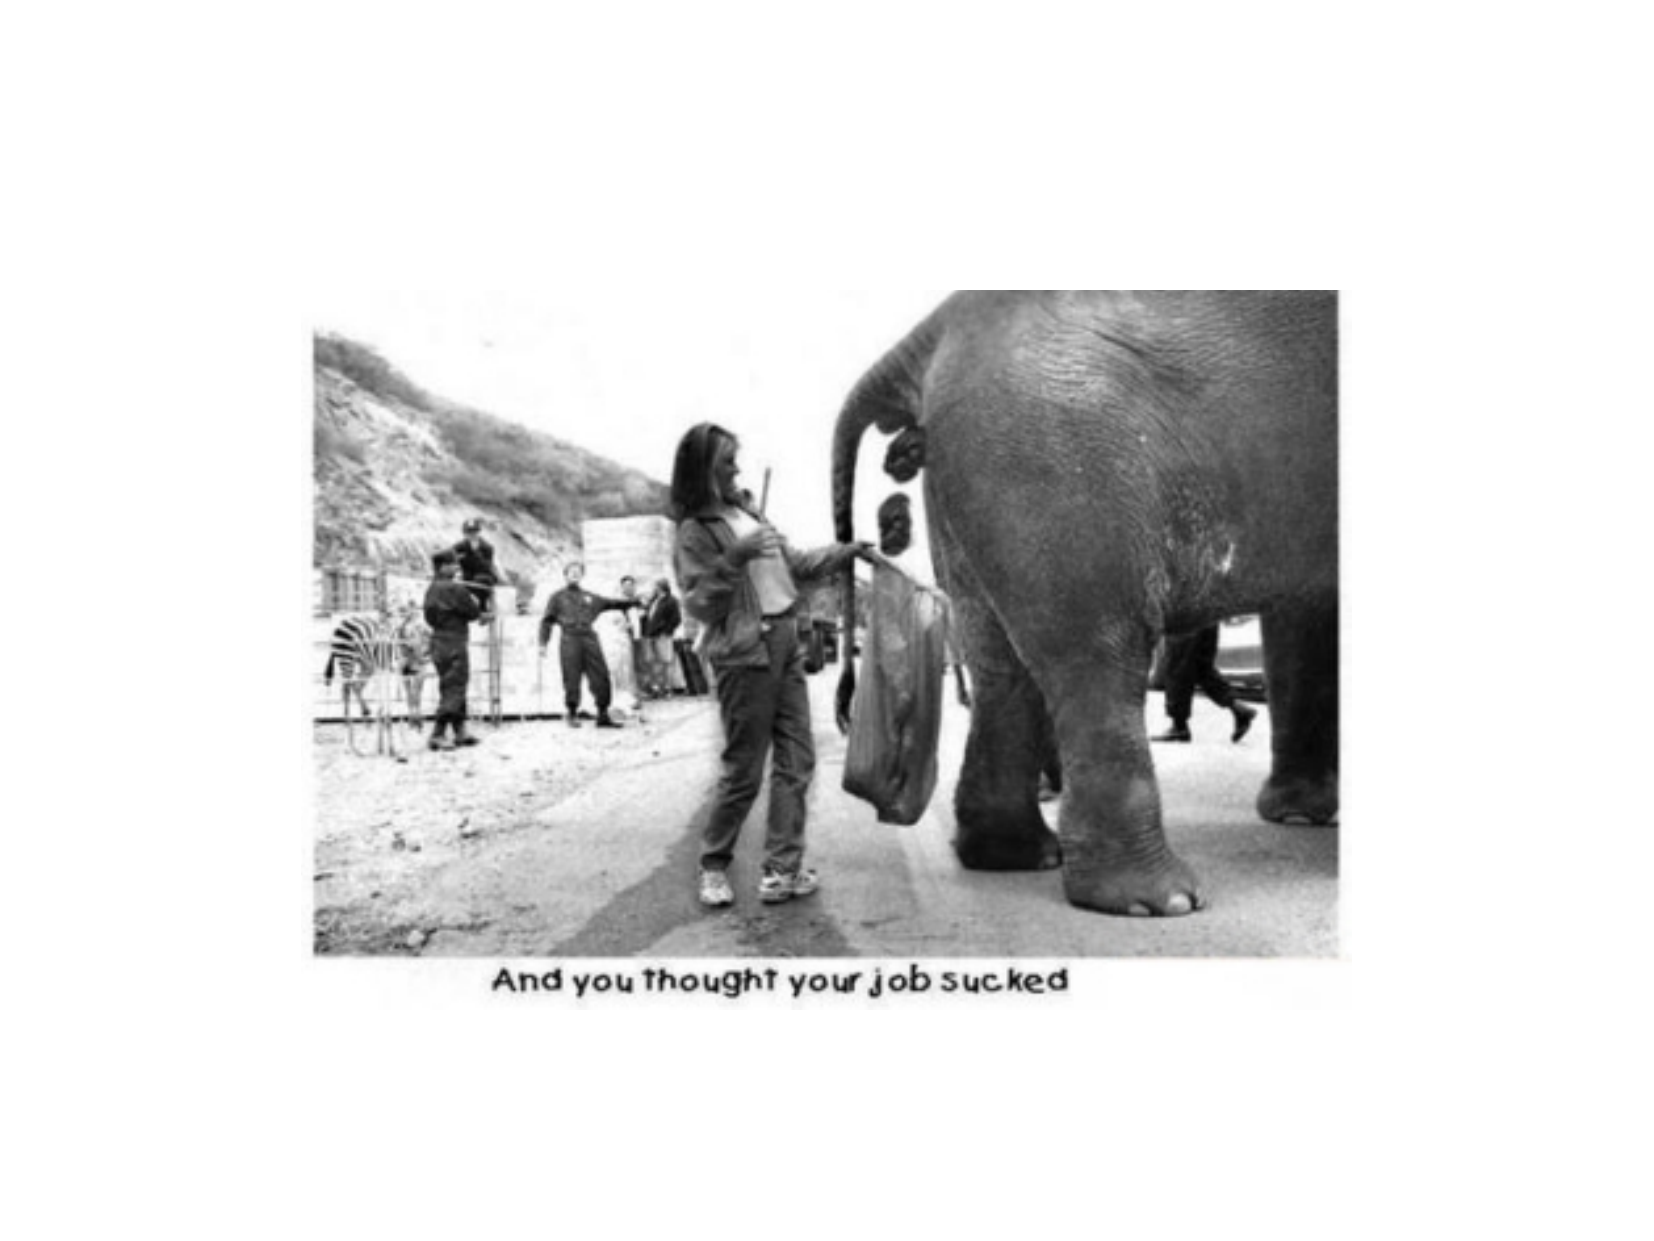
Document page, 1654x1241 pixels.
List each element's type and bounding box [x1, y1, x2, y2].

picture [301, 290, 1352, 1010]
